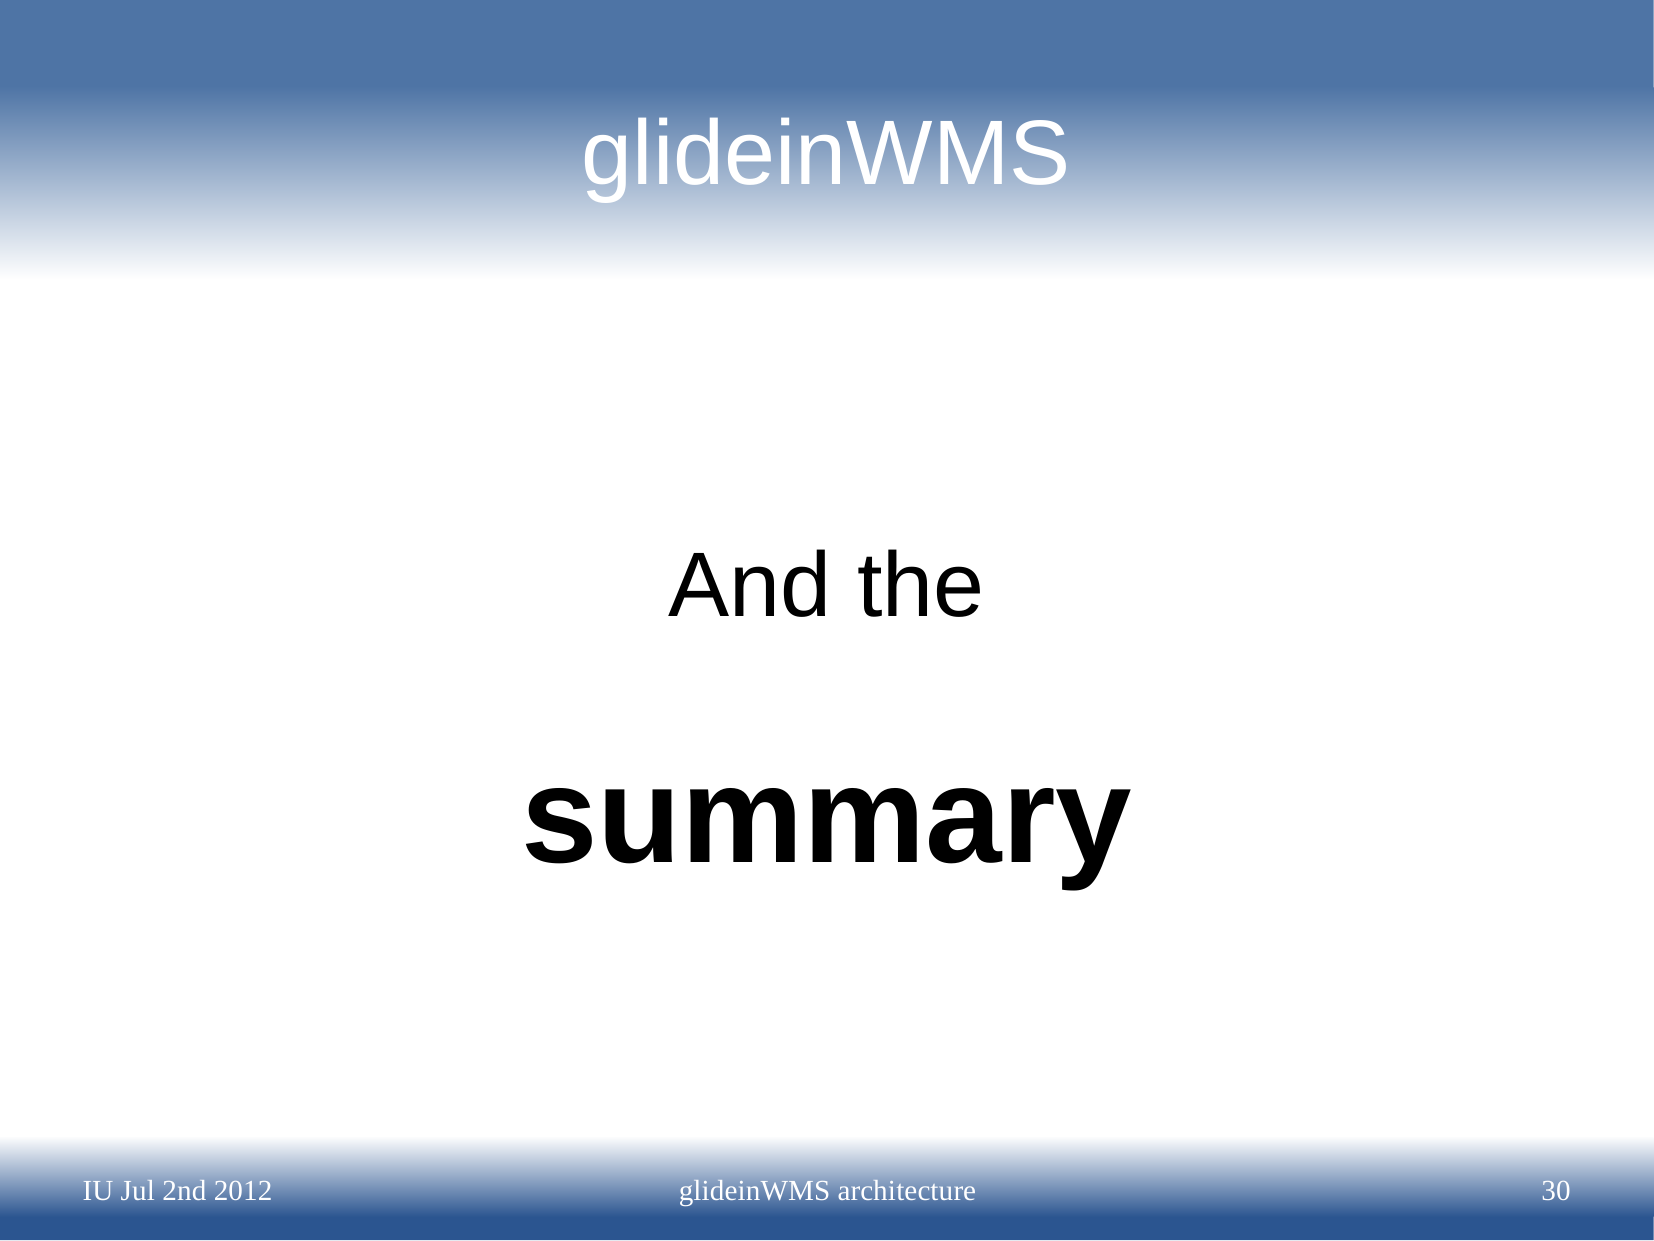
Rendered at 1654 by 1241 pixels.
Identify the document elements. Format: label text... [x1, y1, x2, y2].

title glideinWMS [82, 49, 1571, 257]
subtitle And the summary [82, 297, 1571, 1128]
